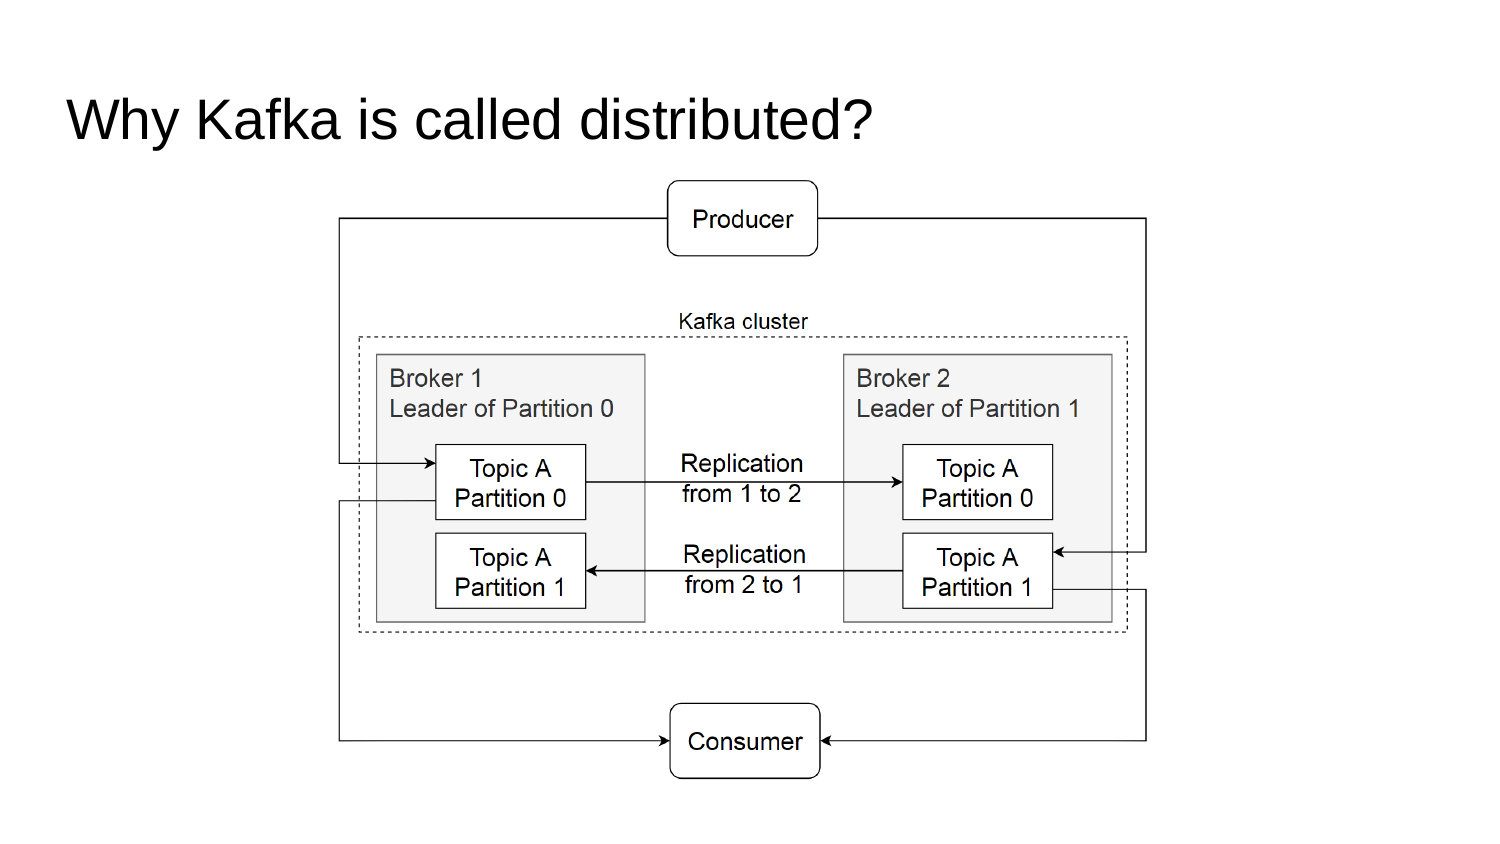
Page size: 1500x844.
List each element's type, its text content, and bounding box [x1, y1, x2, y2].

title Why Kafka is called distributed? [51, 72, 1449, 167]
picture [297, 166, 1203, 794]
